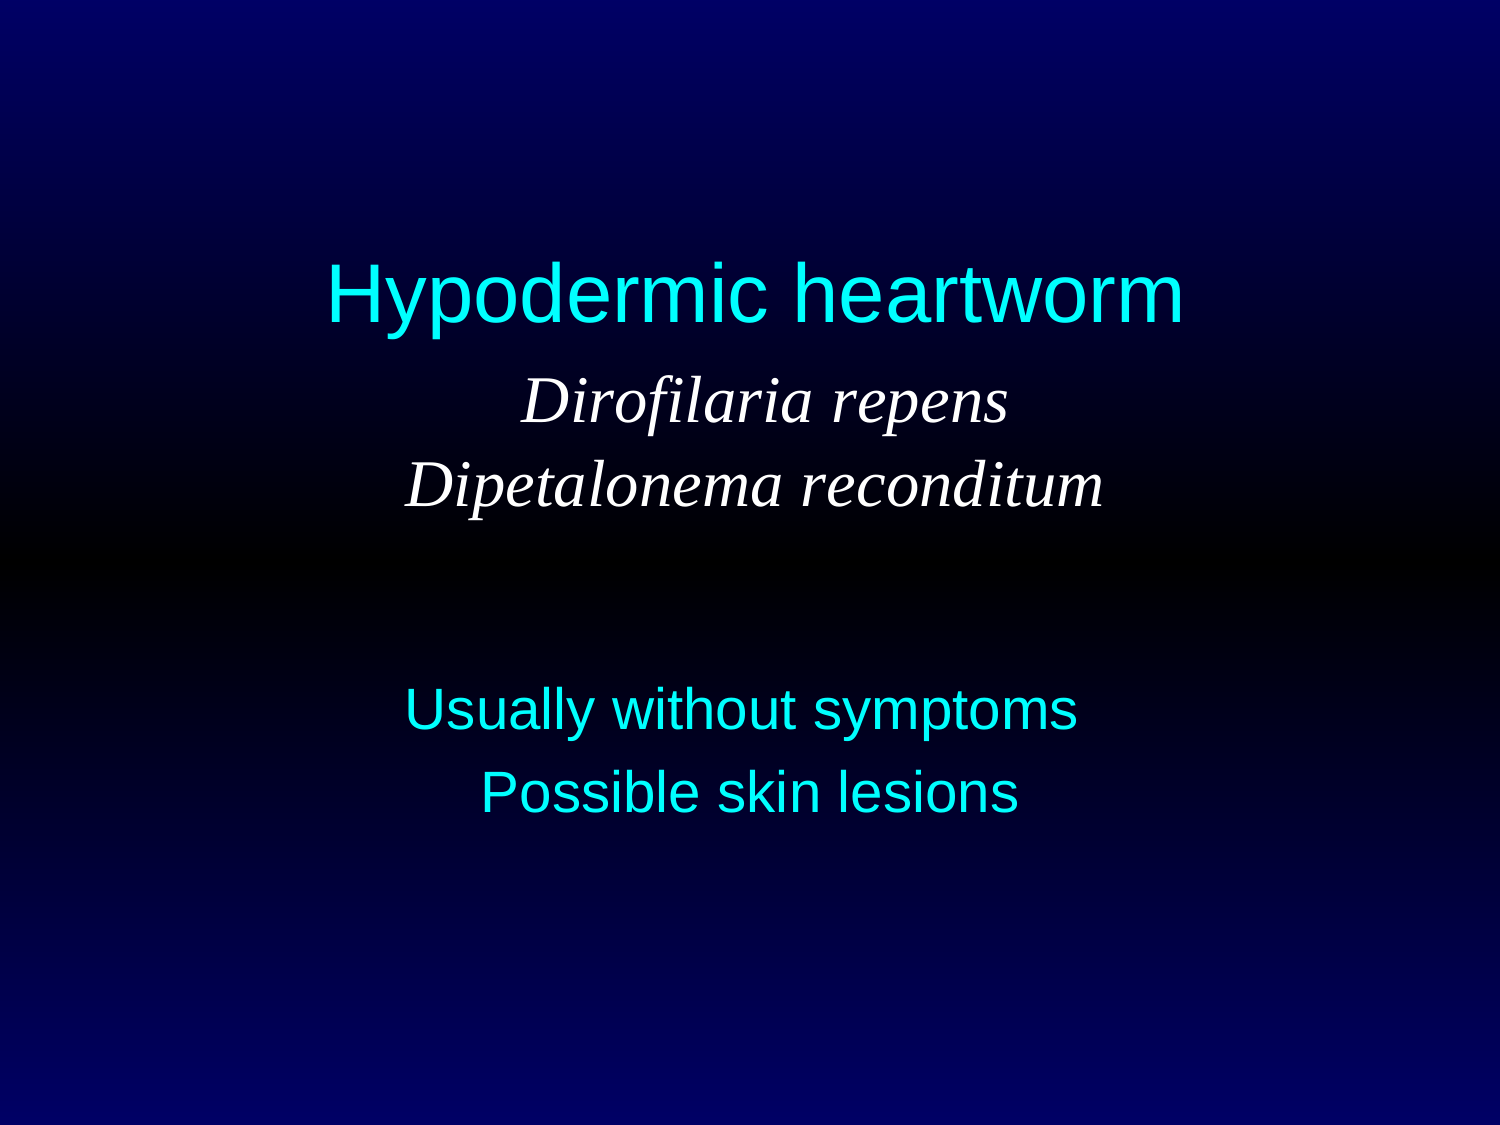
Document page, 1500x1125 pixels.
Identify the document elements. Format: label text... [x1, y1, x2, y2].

text_box Usually without symptoms Possible skin lesions [112, 663, 1388, 1000]
text_box Hypodermic heartworm Dirofilaria repens Dipetalonema reconditum [112, 231, 1400, 528]
